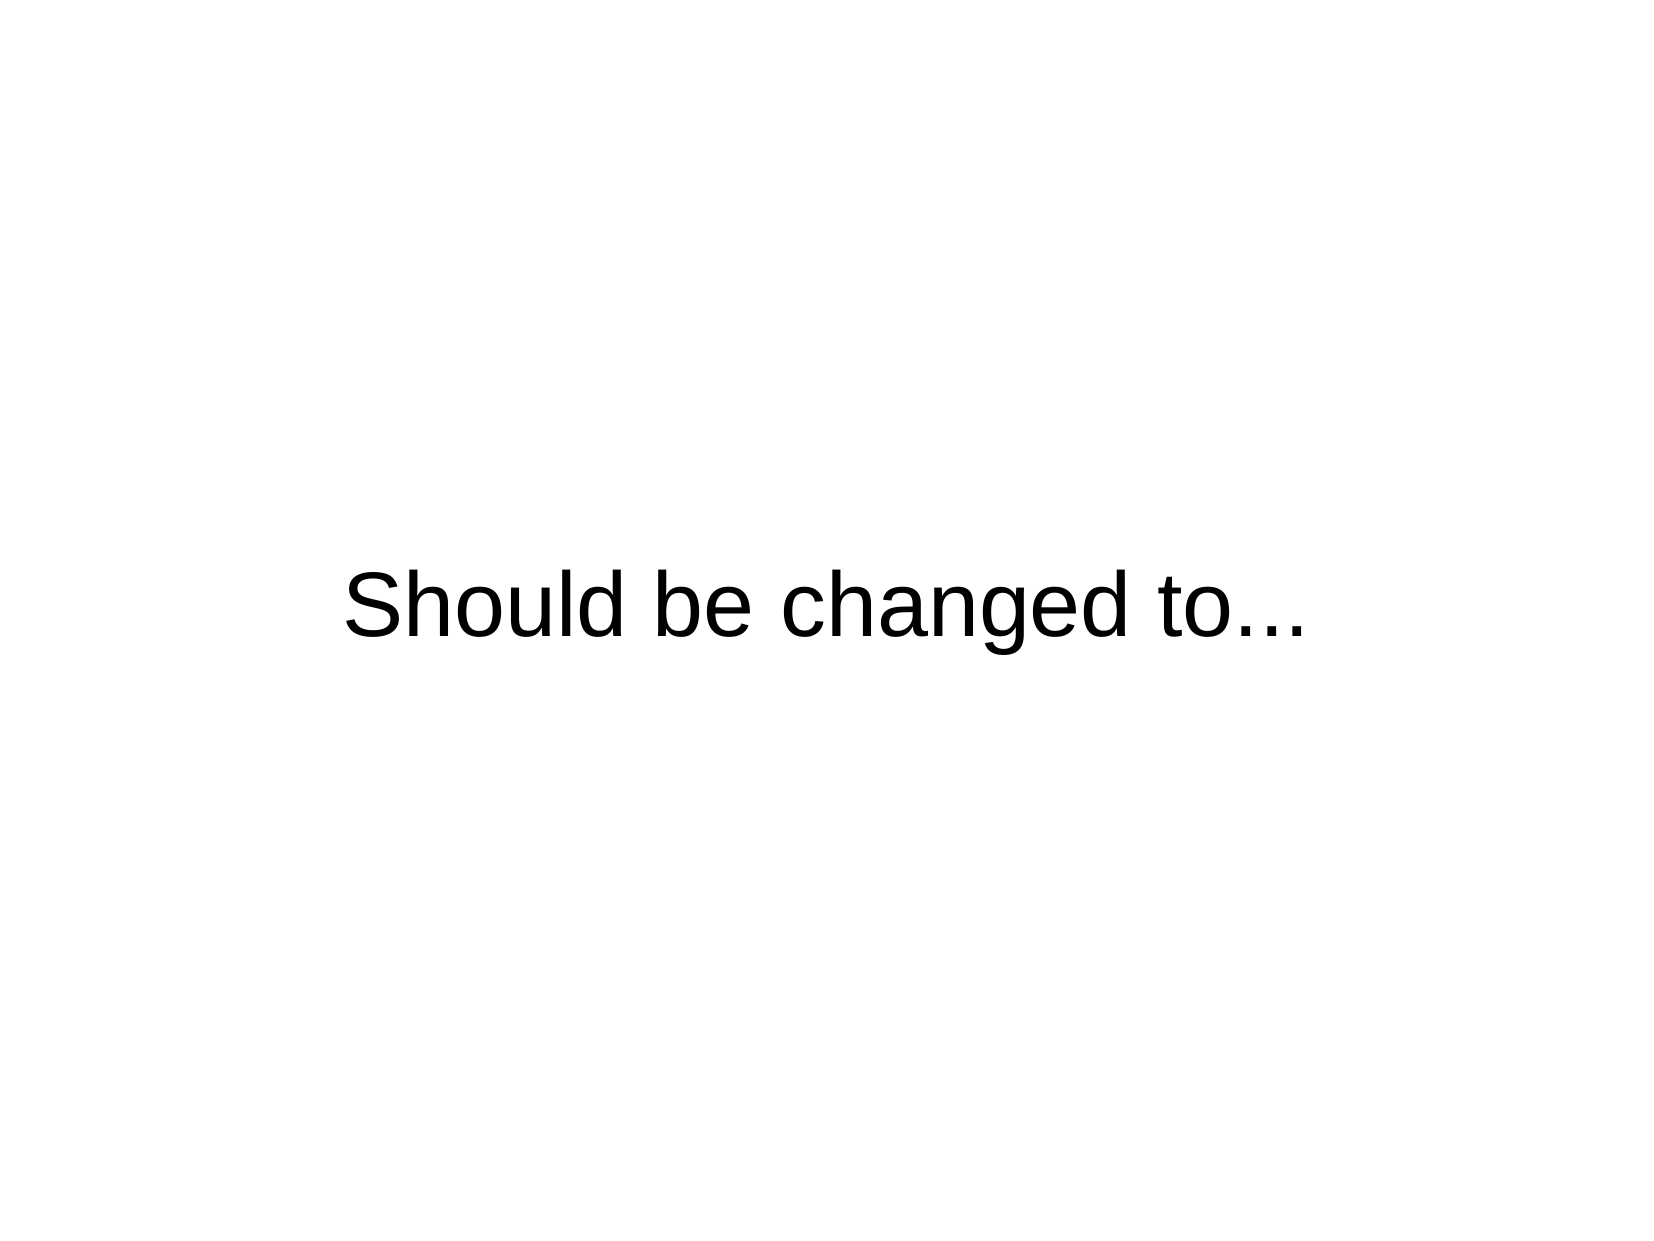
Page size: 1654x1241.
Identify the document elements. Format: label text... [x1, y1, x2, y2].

title Should be changed to... [82, 501, 1571, 709]
